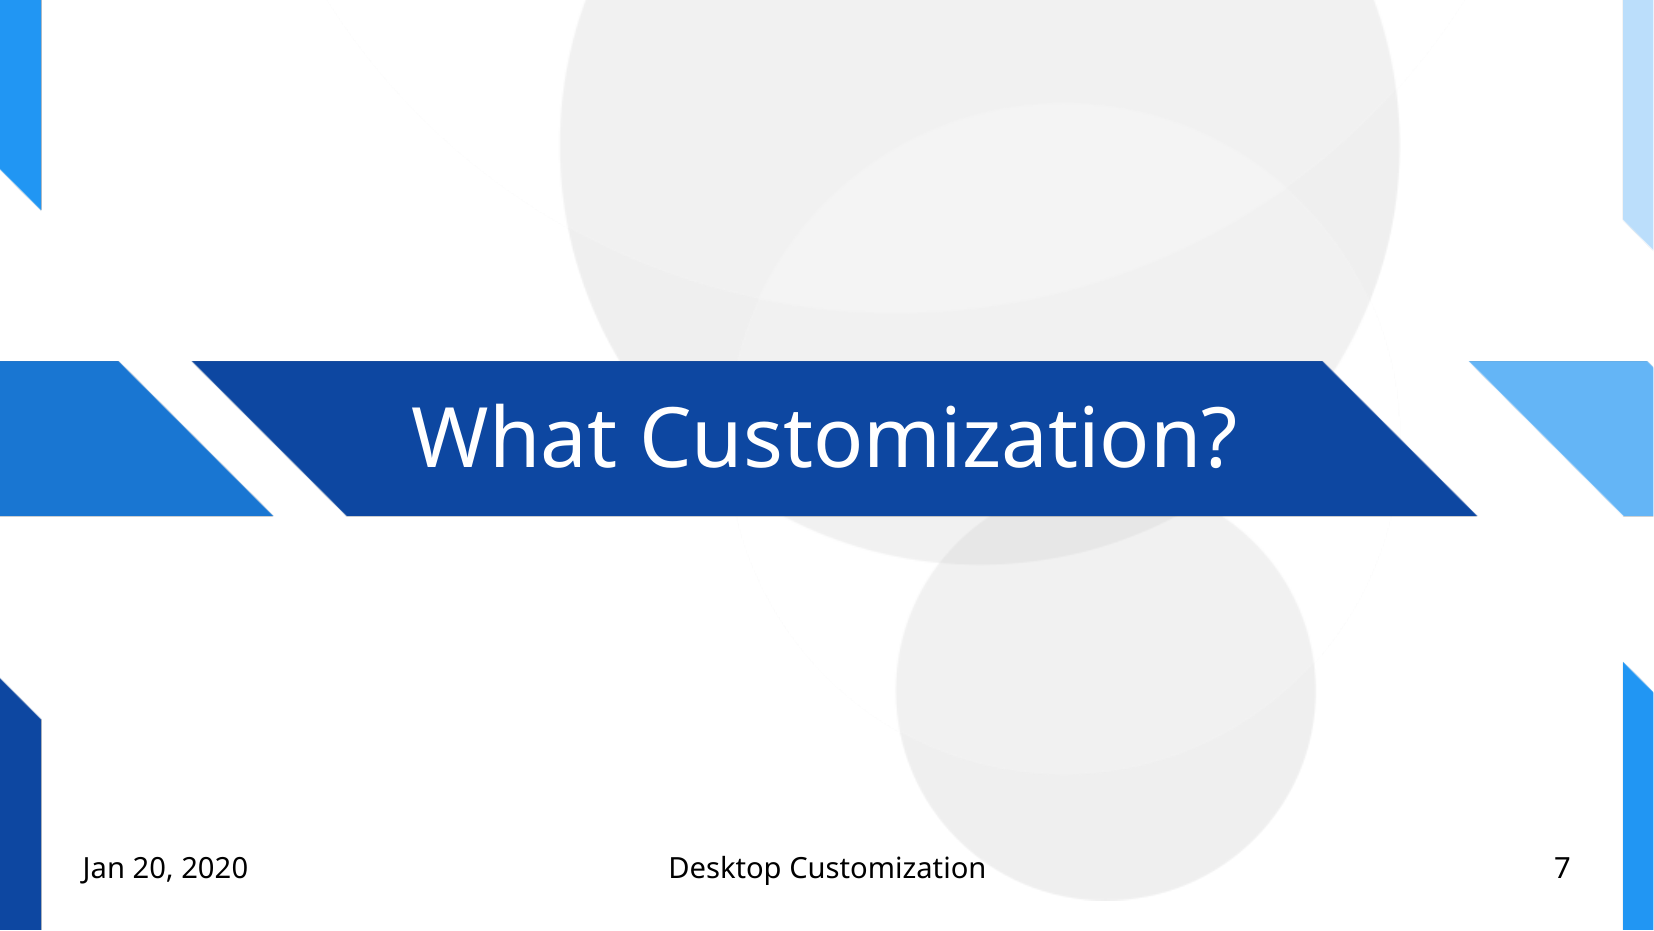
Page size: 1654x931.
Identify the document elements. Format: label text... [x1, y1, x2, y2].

picture [0, 0, 1654, 930]
title What Customization? [82, 360, 1568, 511]
